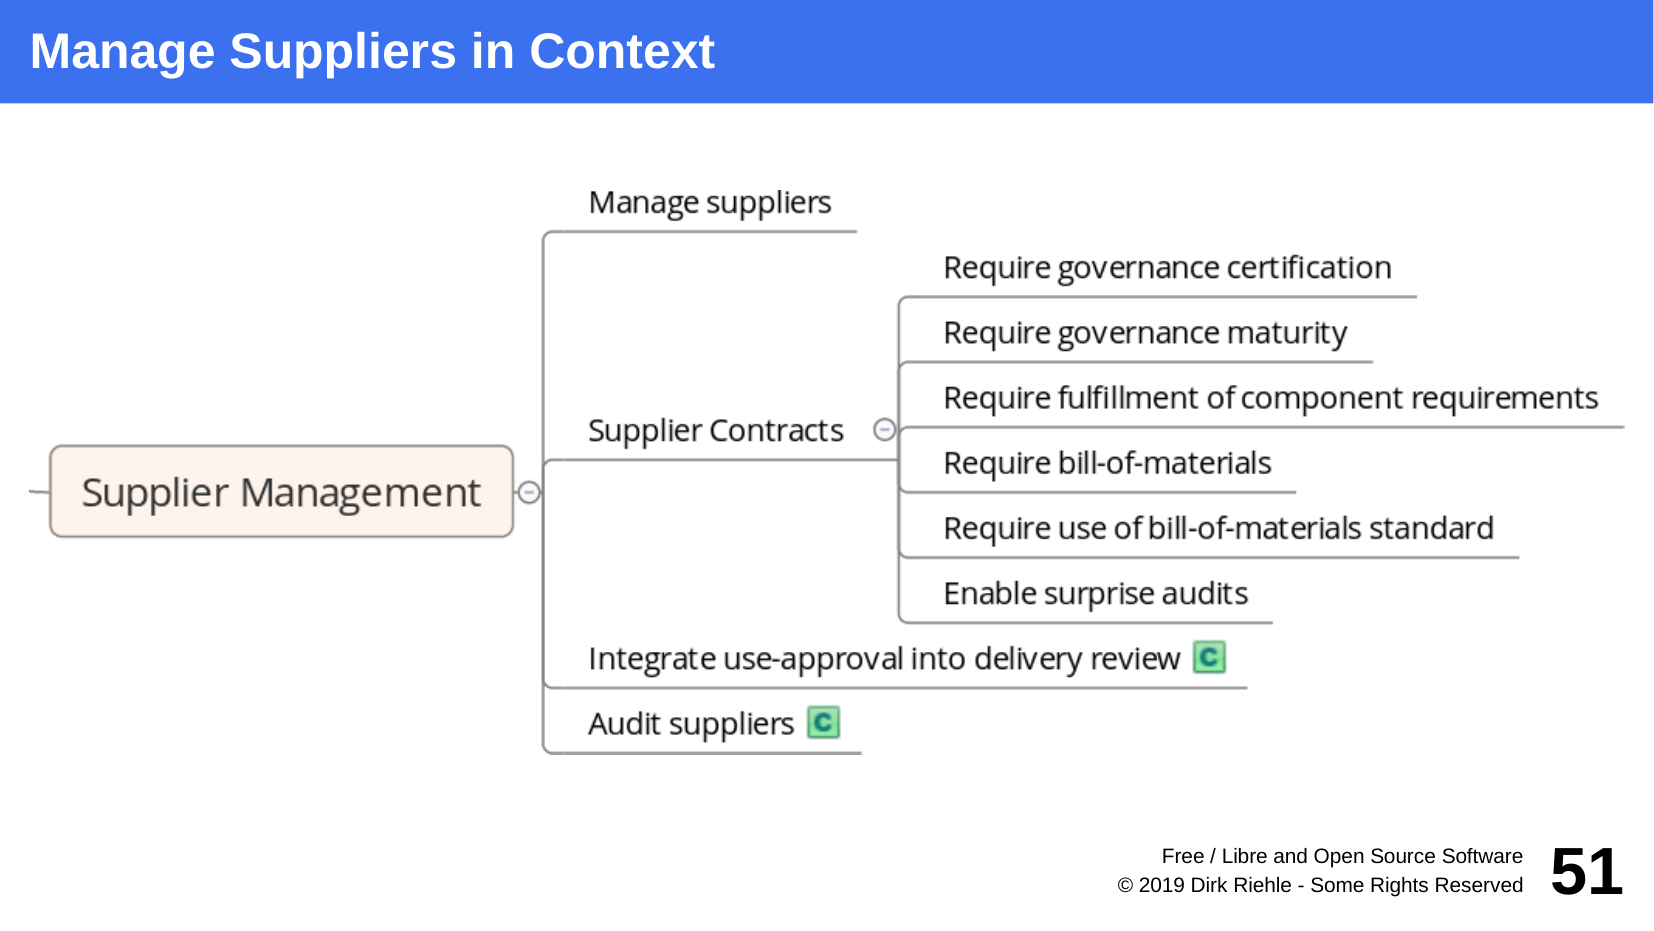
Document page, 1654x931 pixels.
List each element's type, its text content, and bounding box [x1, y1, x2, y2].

title Manage Suppliers in Context [0, 0, 1654, 104]
picture [29, 132, 1625, 812]
